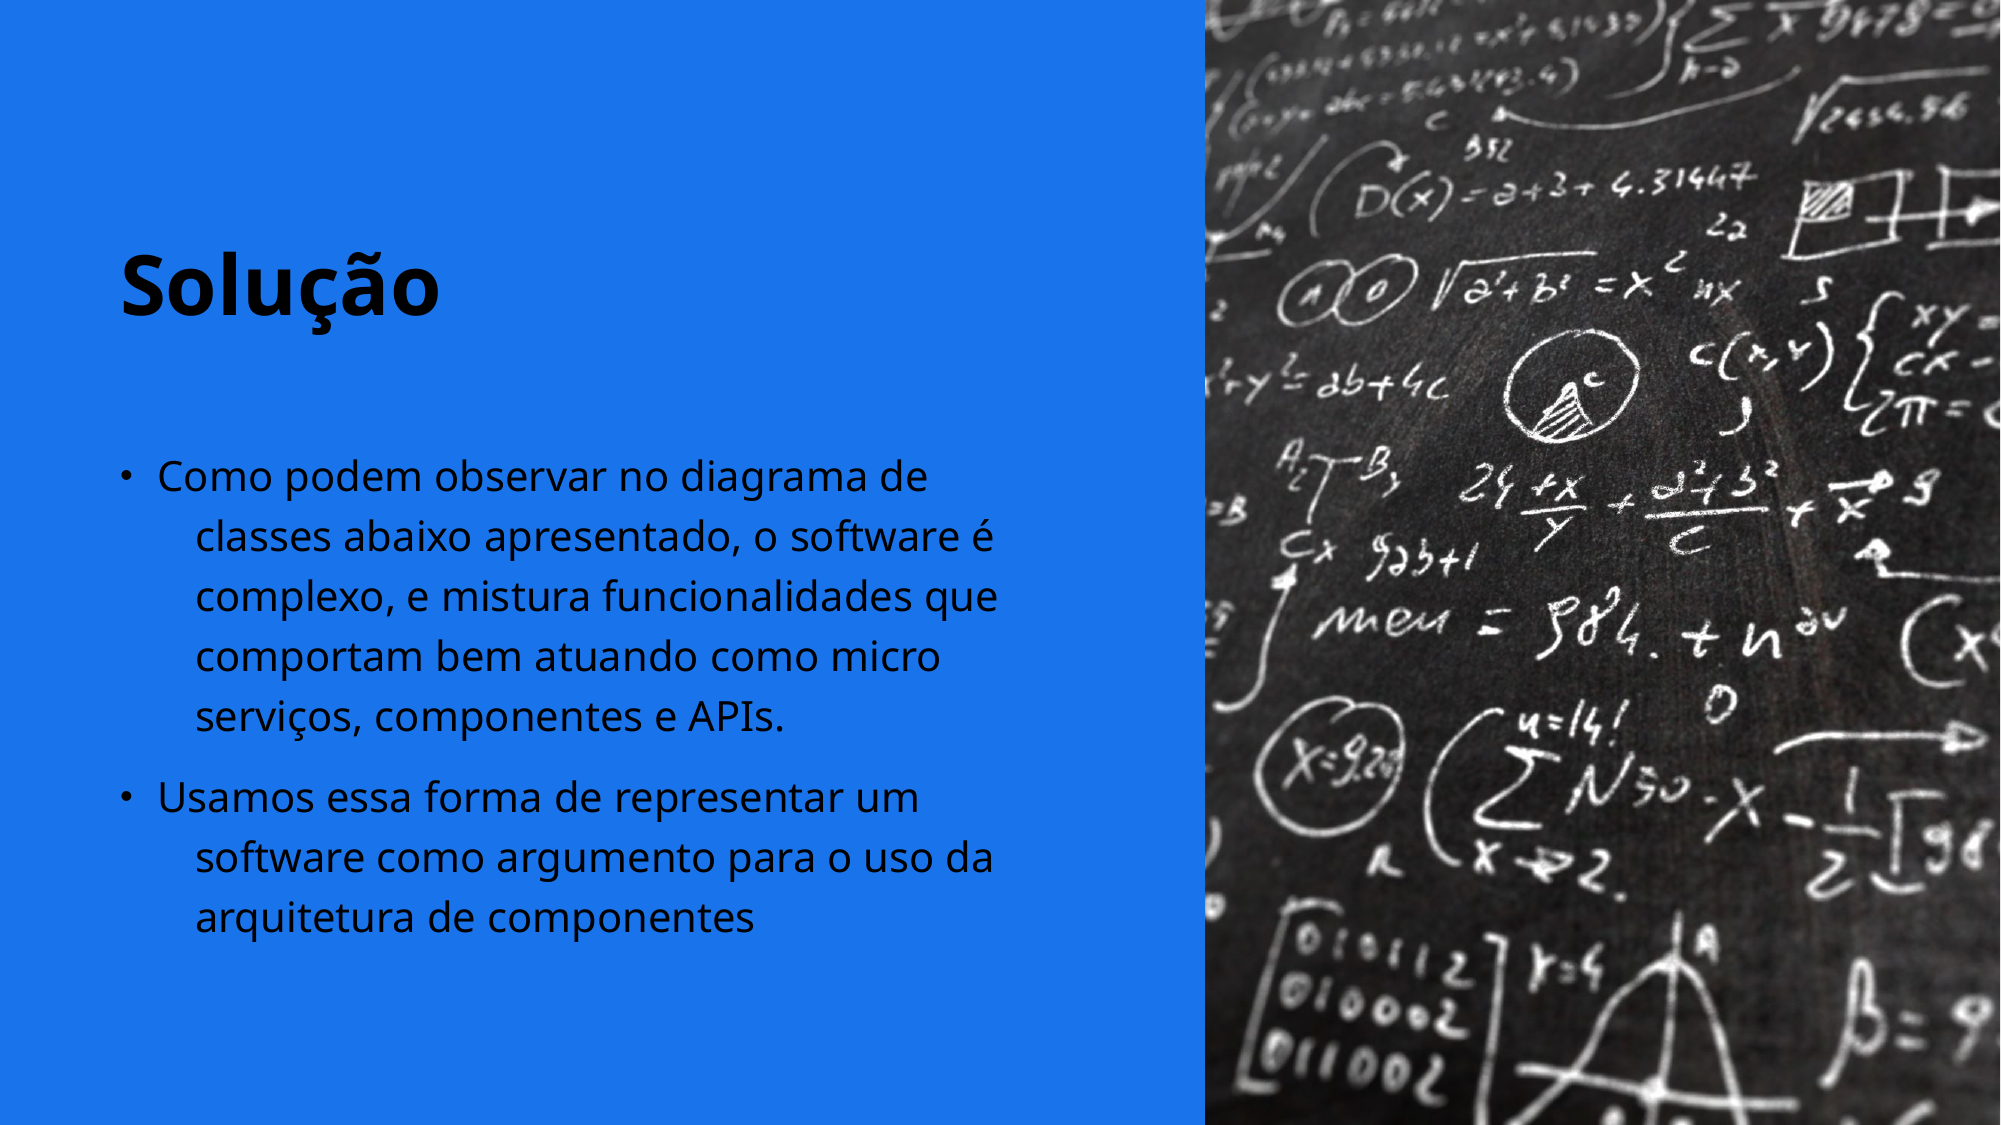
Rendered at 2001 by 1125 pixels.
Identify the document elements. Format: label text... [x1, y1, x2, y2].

text_box [0, 0, 1205, 1125]
picture [1205, 0, 2000, 1125]
title Solução [105, 224, 1066, 405]
list Como podem observar no diagrama de classes abaixo apresentado, o software é complexo, e mistura funcionalidades que comportam bem atuando como micro serviços, componentes e APIs. Usamos essa forma de representar um software como argumento para o uso da arquitetura de componentes [105, 431, 1066, 1034]
